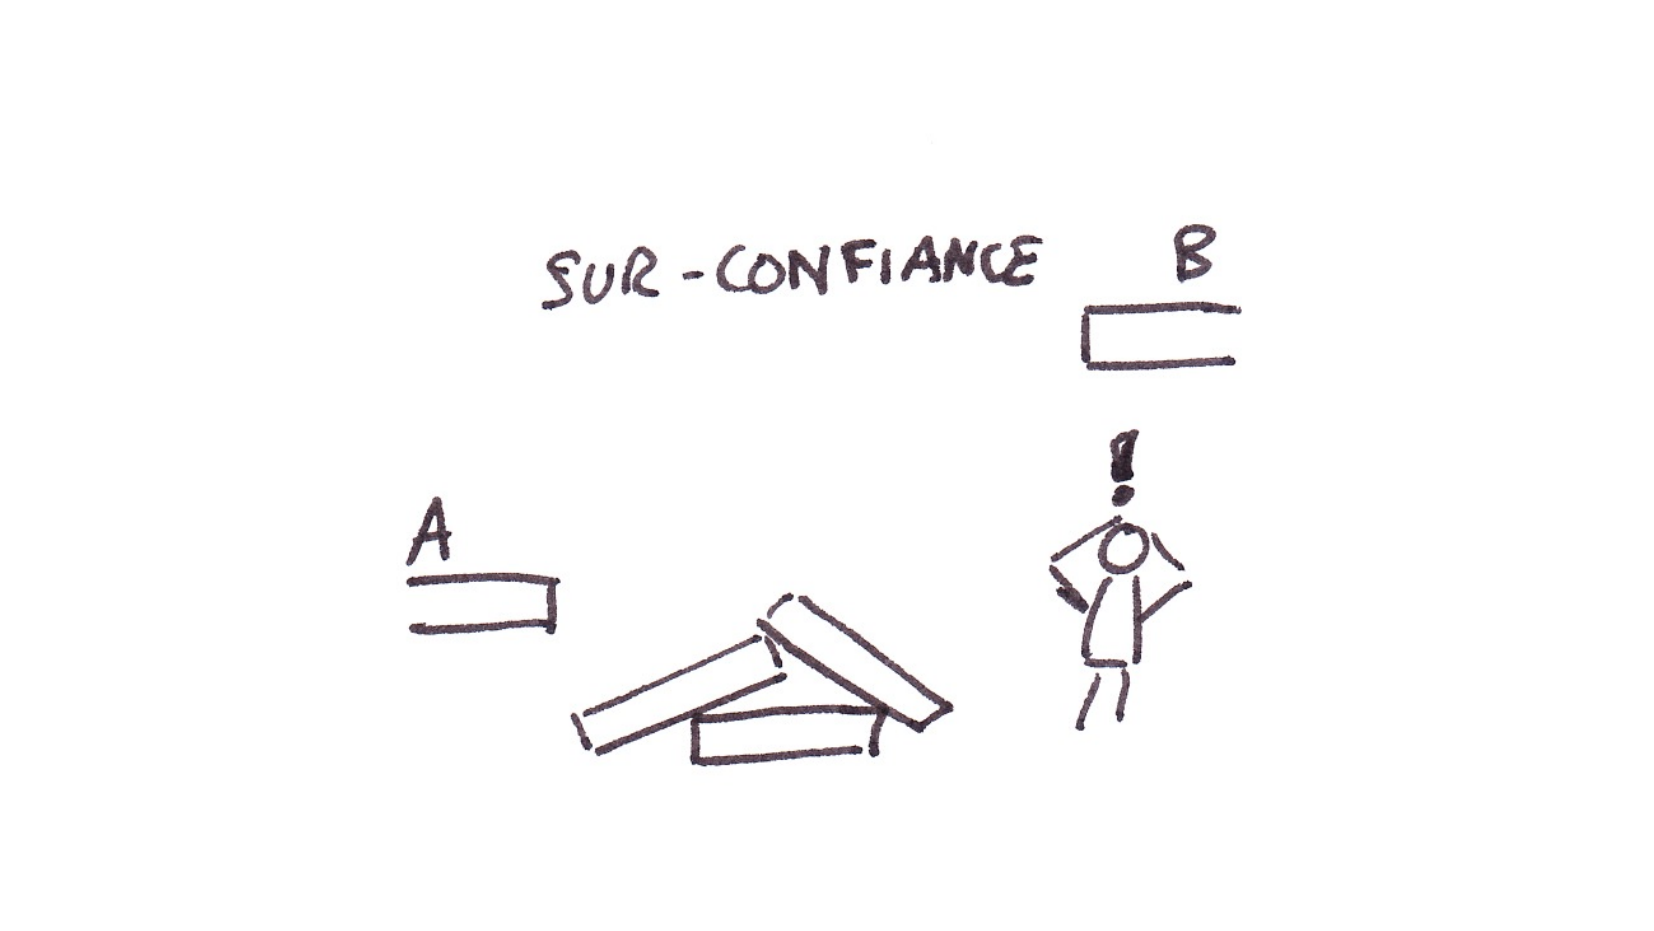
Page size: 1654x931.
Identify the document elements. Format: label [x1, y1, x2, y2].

picture [360, 105, 1440, 825]
